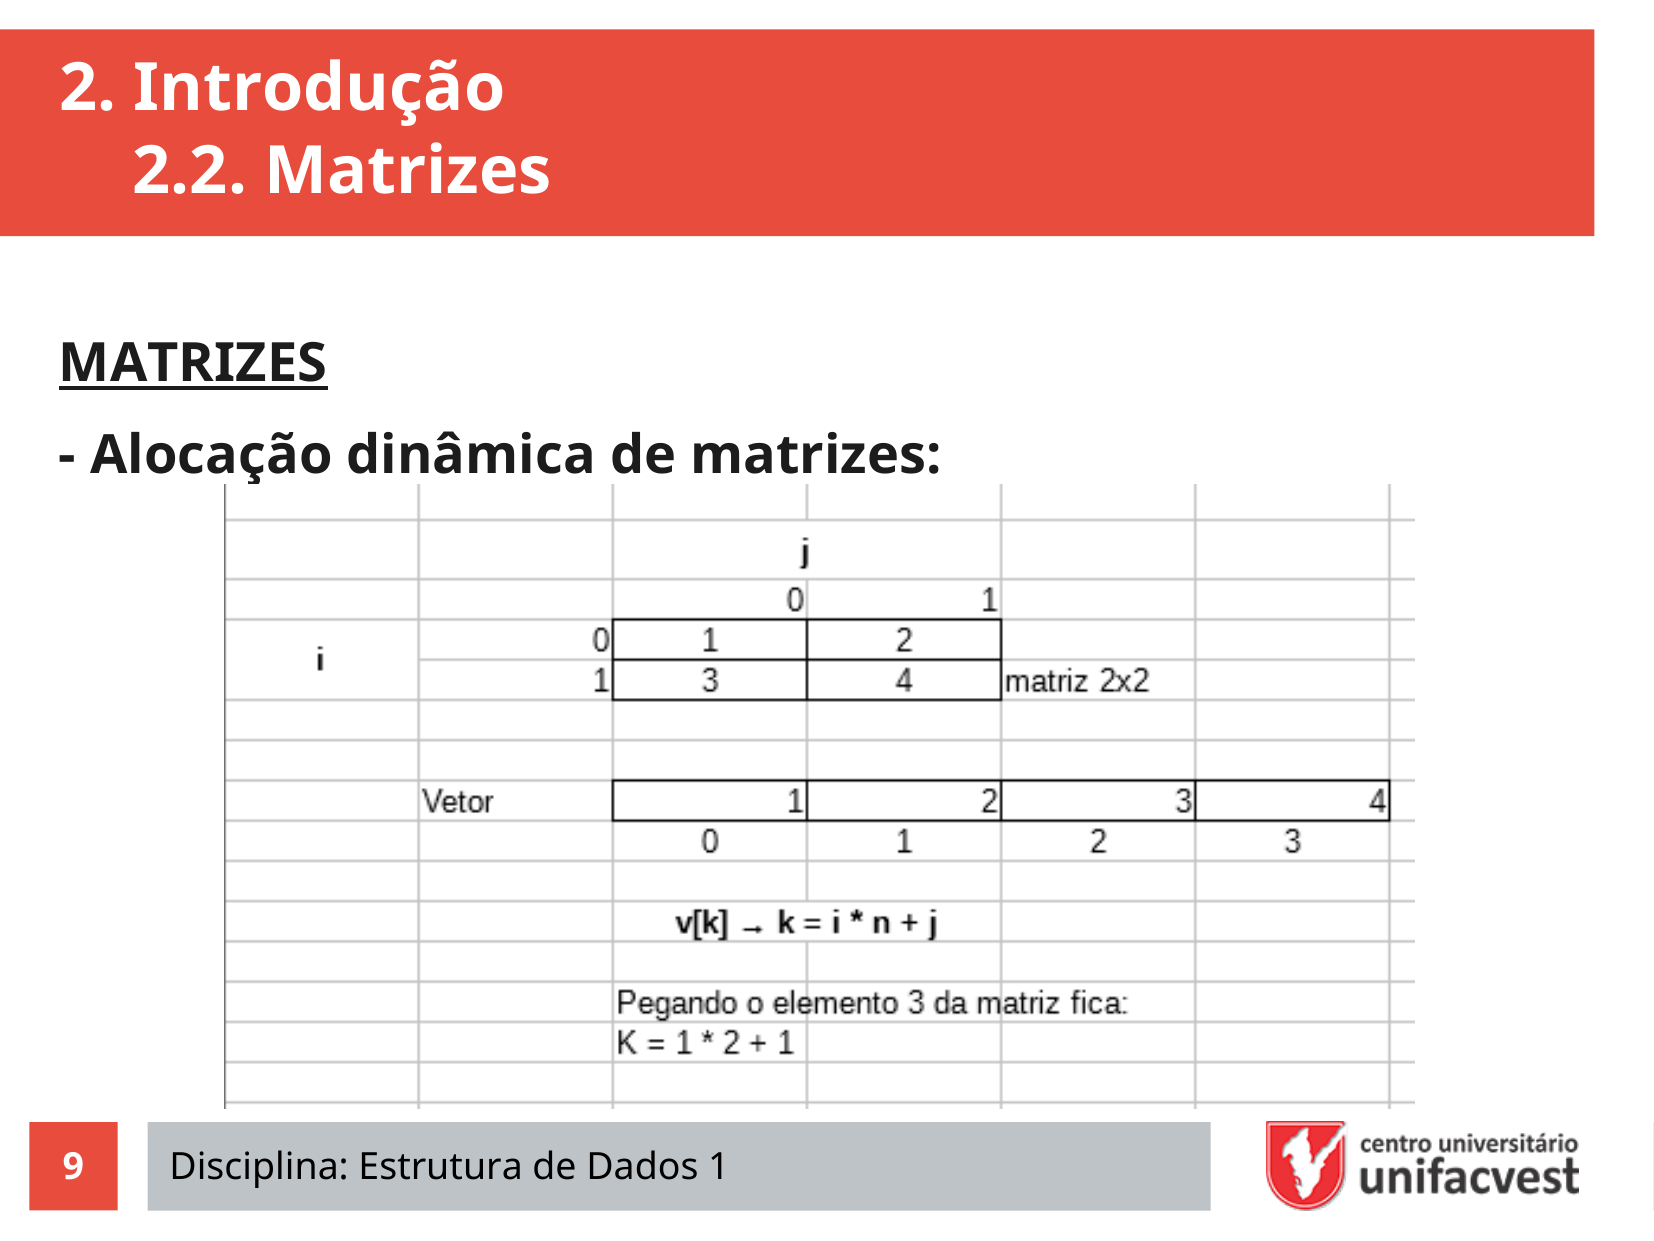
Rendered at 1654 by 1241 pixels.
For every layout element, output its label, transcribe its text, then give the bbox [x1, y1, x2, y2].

text_box [1238, 1120, 1654, 1212]
picture [224, 484, 1415, 1109]
list MATRIZES - Alocação dinâmica de matrizes: [59, 324, 1566, 1093]
text_box Disciplina: Estrutura de Dados 1 [154, 1132, 1205, 1196]
picture [1266, 1121, 1579, 1211]
title 2. Introdução 2.2. Matrizes [59, 59, 1595, 207]
